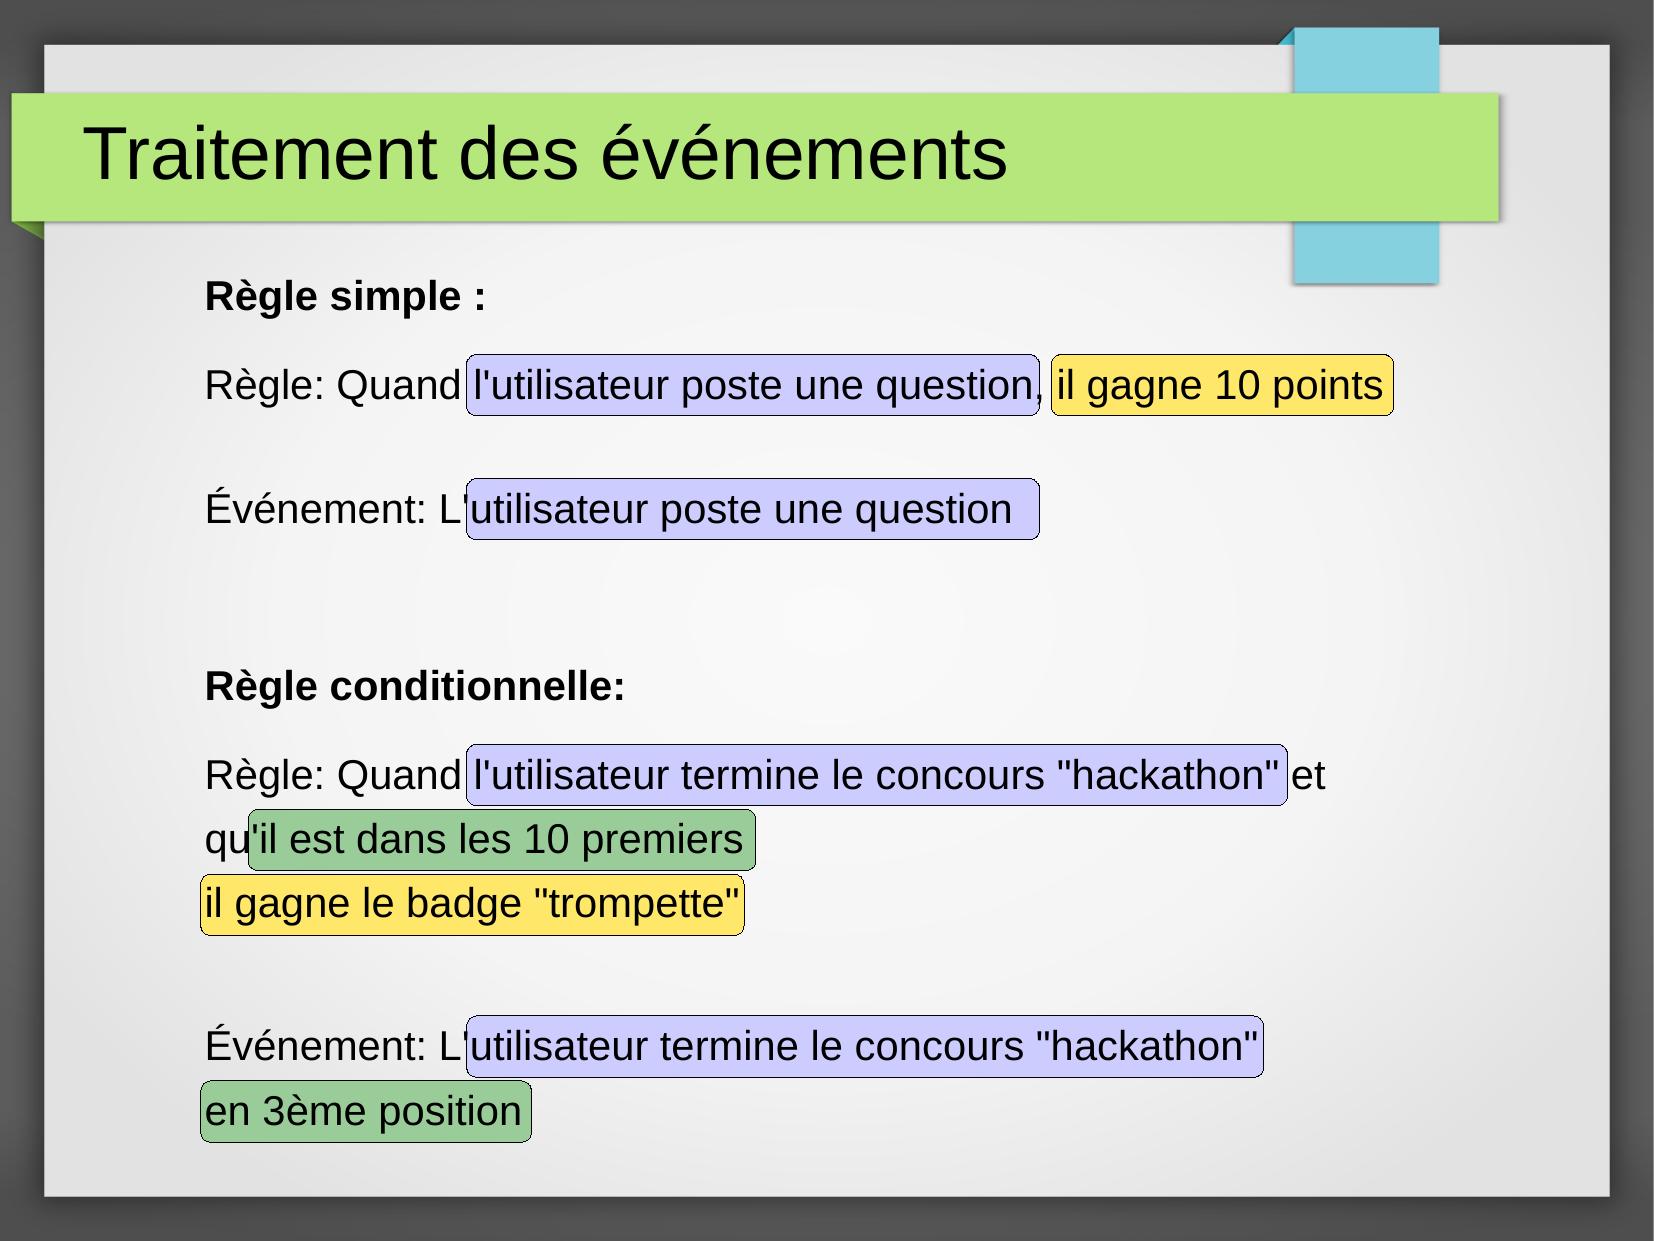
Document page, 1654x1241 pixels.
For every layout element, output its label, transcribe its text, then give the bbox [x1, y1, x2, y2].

picture [0, 0, 1654, 1241]
text_box Règle: Quand l'utilisateur poste une question, il gagne 10 points [189, 354, 1400, 417]
text_box [1029, 478, 1040, 540]
title Traitement des événements [82, 94, 1264, 213]
text_box Événement: L'utilisateur termine le concours "hackathon" en 3ème position [189, 1015, 1274, 1143]
text_box Événement: L'utilisateur poste une question [189, 478, 1029, 541]
text_box Règle simple : [189, 265, 503, 328]
text_box Règle conditionnelle: [189, 655, 642, 718]
text_box Règle: Quand l'utilisateur termine le concours "hackathon" et qu'il est dans les 10 premiers il gagne le badge "trompette" [189, 744, 1342, 936]
